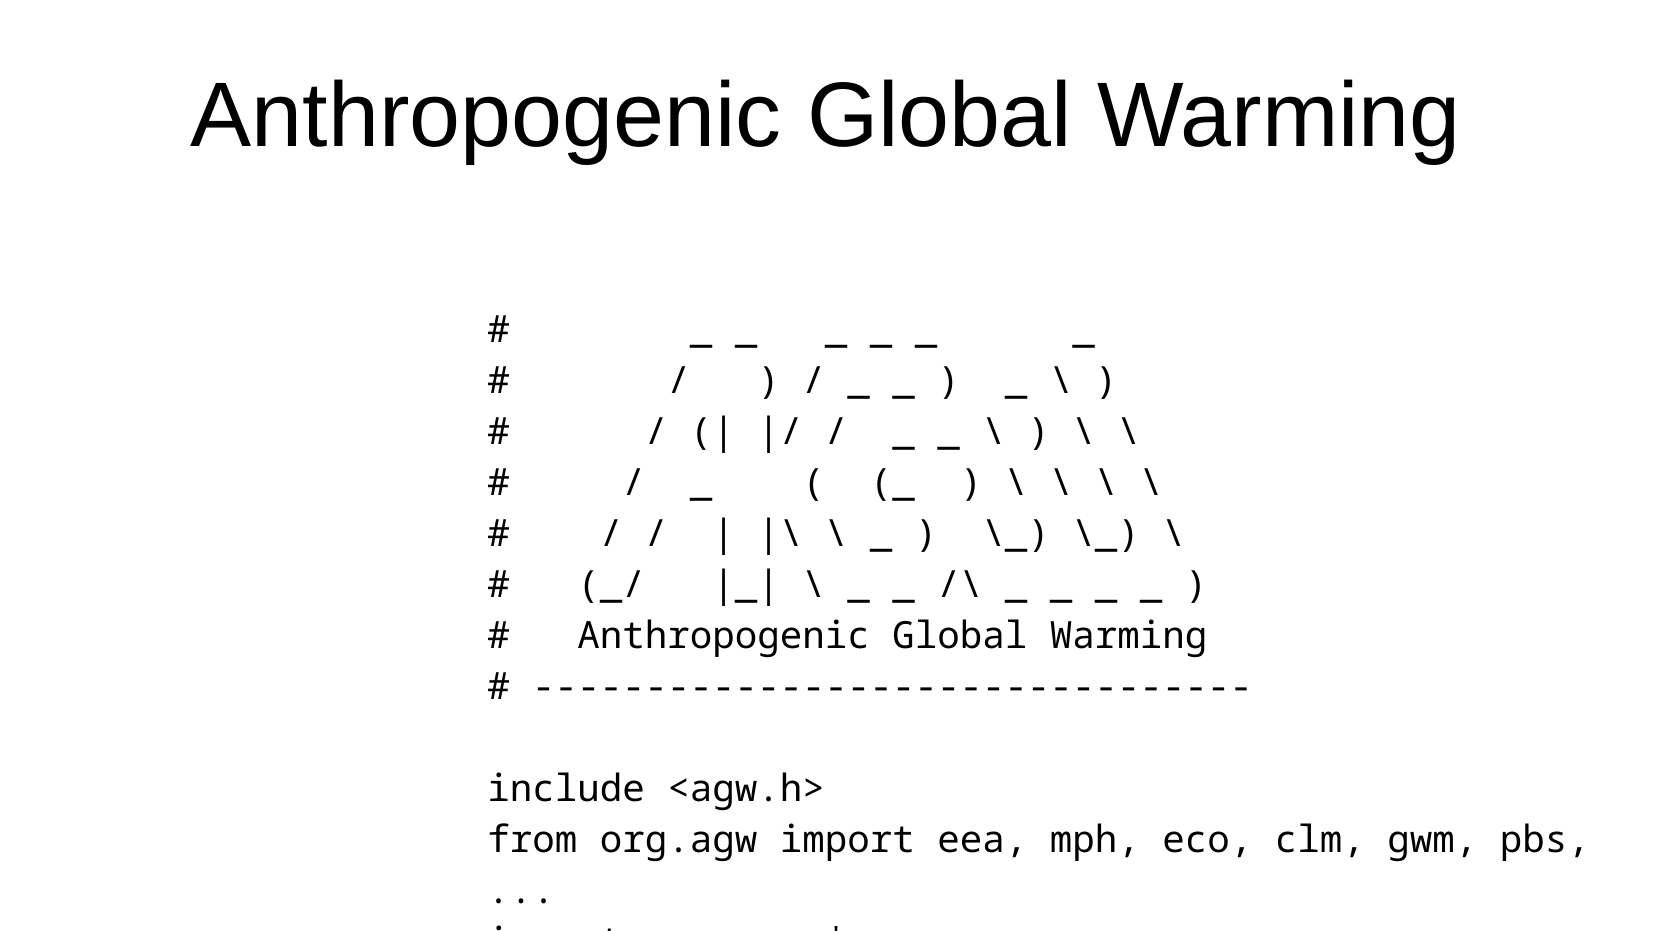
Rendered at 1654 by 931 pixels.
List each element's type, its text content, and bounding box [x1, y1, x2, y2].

text_box # _ _ _ _ _ _ # / ) / _ _ ) _ \ ) # / (| |/ / _ _ \ ) \ \ # / _ ( (_ ) \ \ \ \ # / / | |\ \ _ ) \_) \_) \ # (_/ |_| \ _ _ /\ _ _ _ _ ) # Anthropogenic Global Warming # -------------------------------- include <agw.h> from org.agw import eea, mph, eco, clm, gwm, pbs, ... import org.agw.* [472, 295, 1625, 798]
title Anthropogenic Global Warming [82, 37, 1571, 193]
